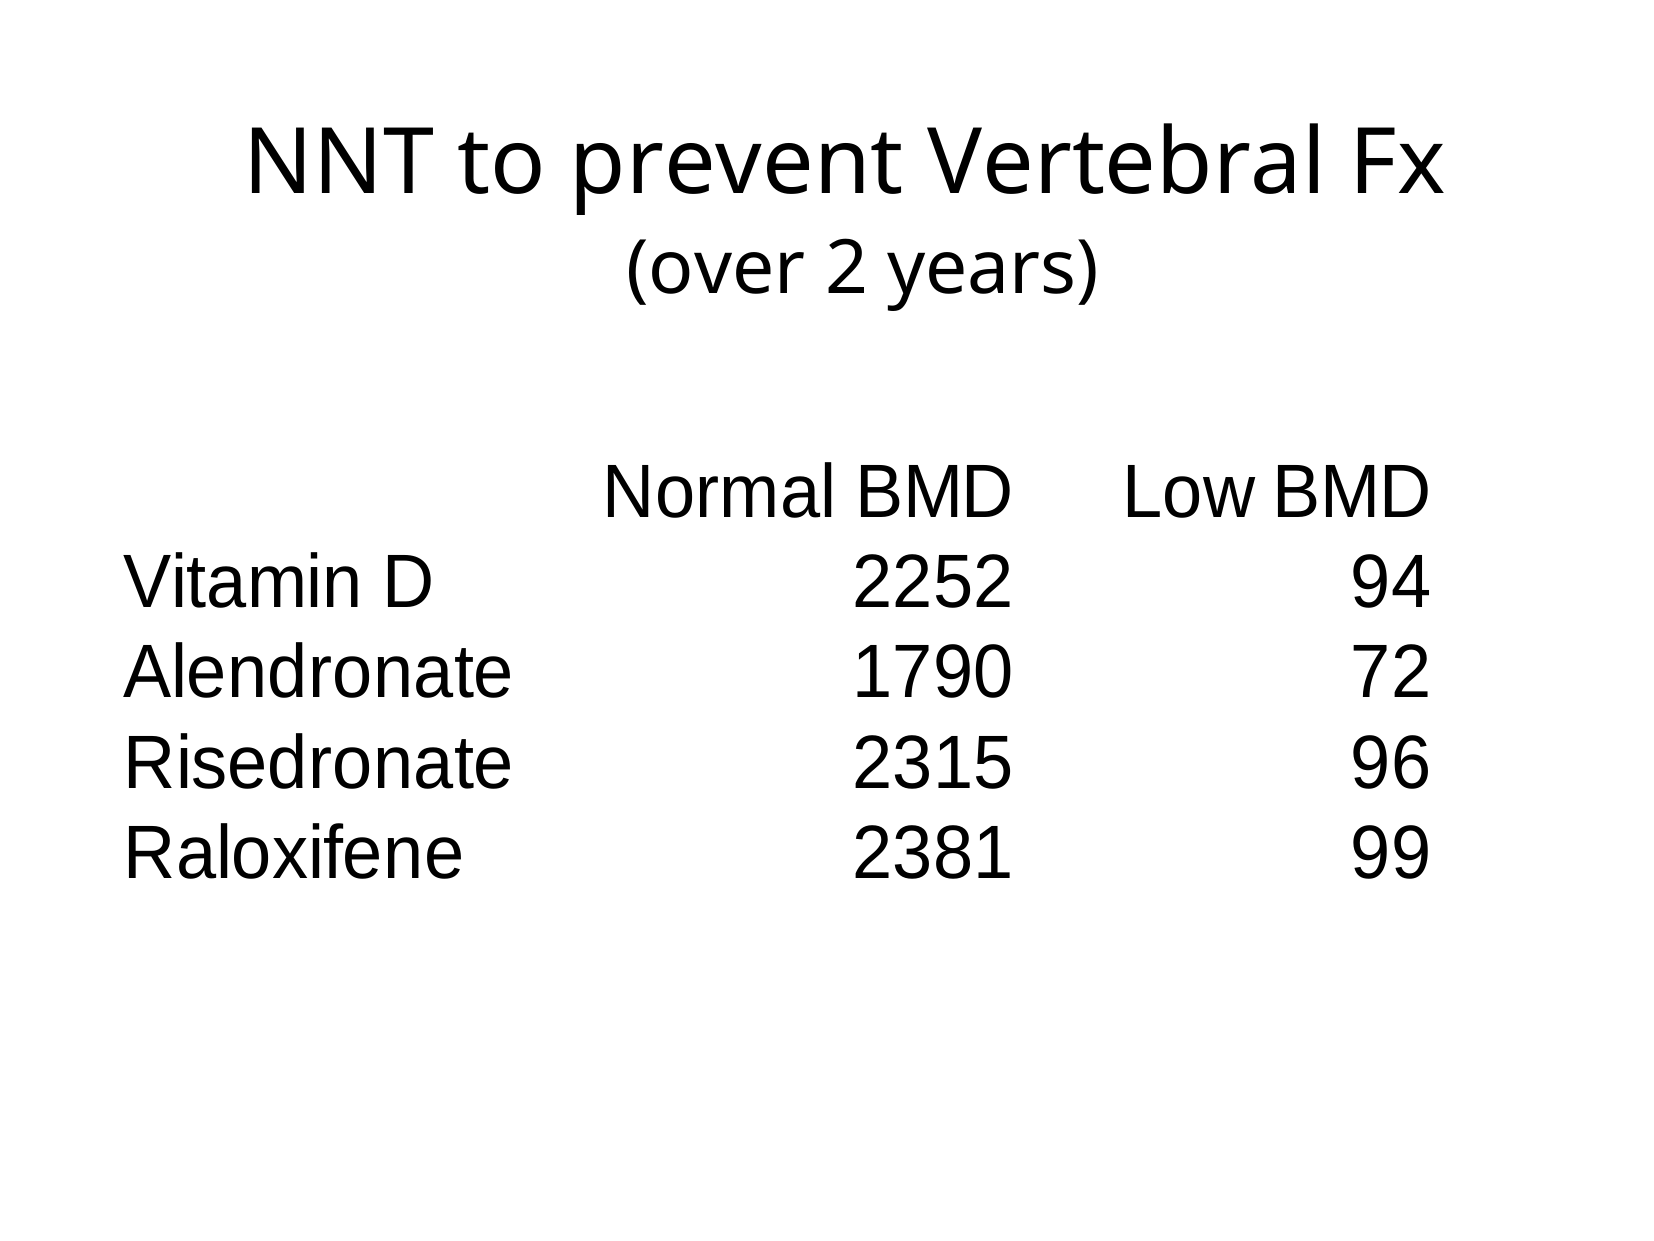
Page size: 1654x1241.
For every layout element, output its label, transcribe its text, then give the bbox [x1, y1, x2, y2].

chart [121, 344, 1565, 1126]
title NNT to prevent Vertebral Fx (over 2 years) [121, 112, 1534, 301]
